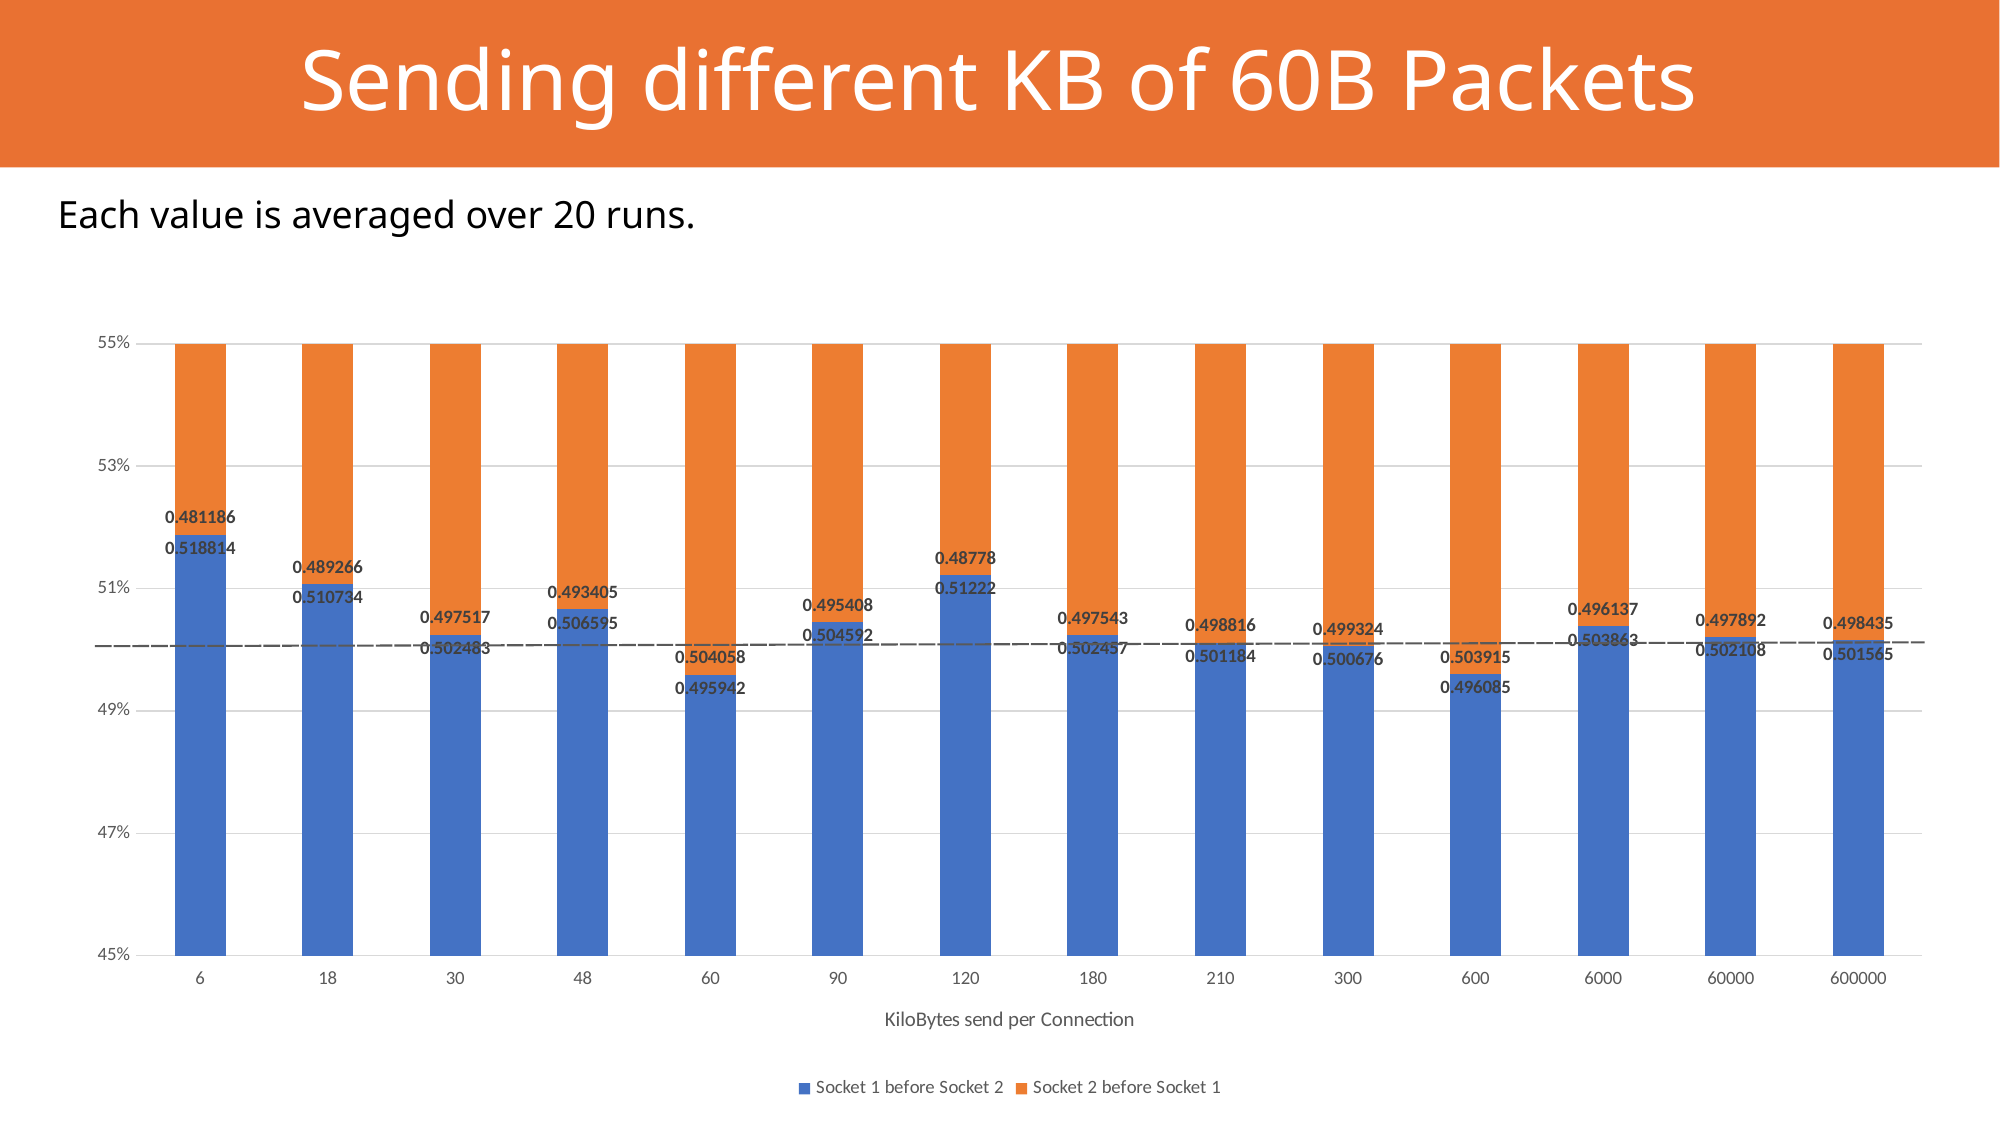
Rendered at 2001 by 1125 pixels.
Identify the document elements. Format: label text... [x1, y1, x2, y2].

title Sending different KB of 60B Packets [0, 0, 2000, 168]
chart [59, 318, 1960, 1105]
text_box Each value is averaged over 20 runs. [42, 183, 1878, 244]
